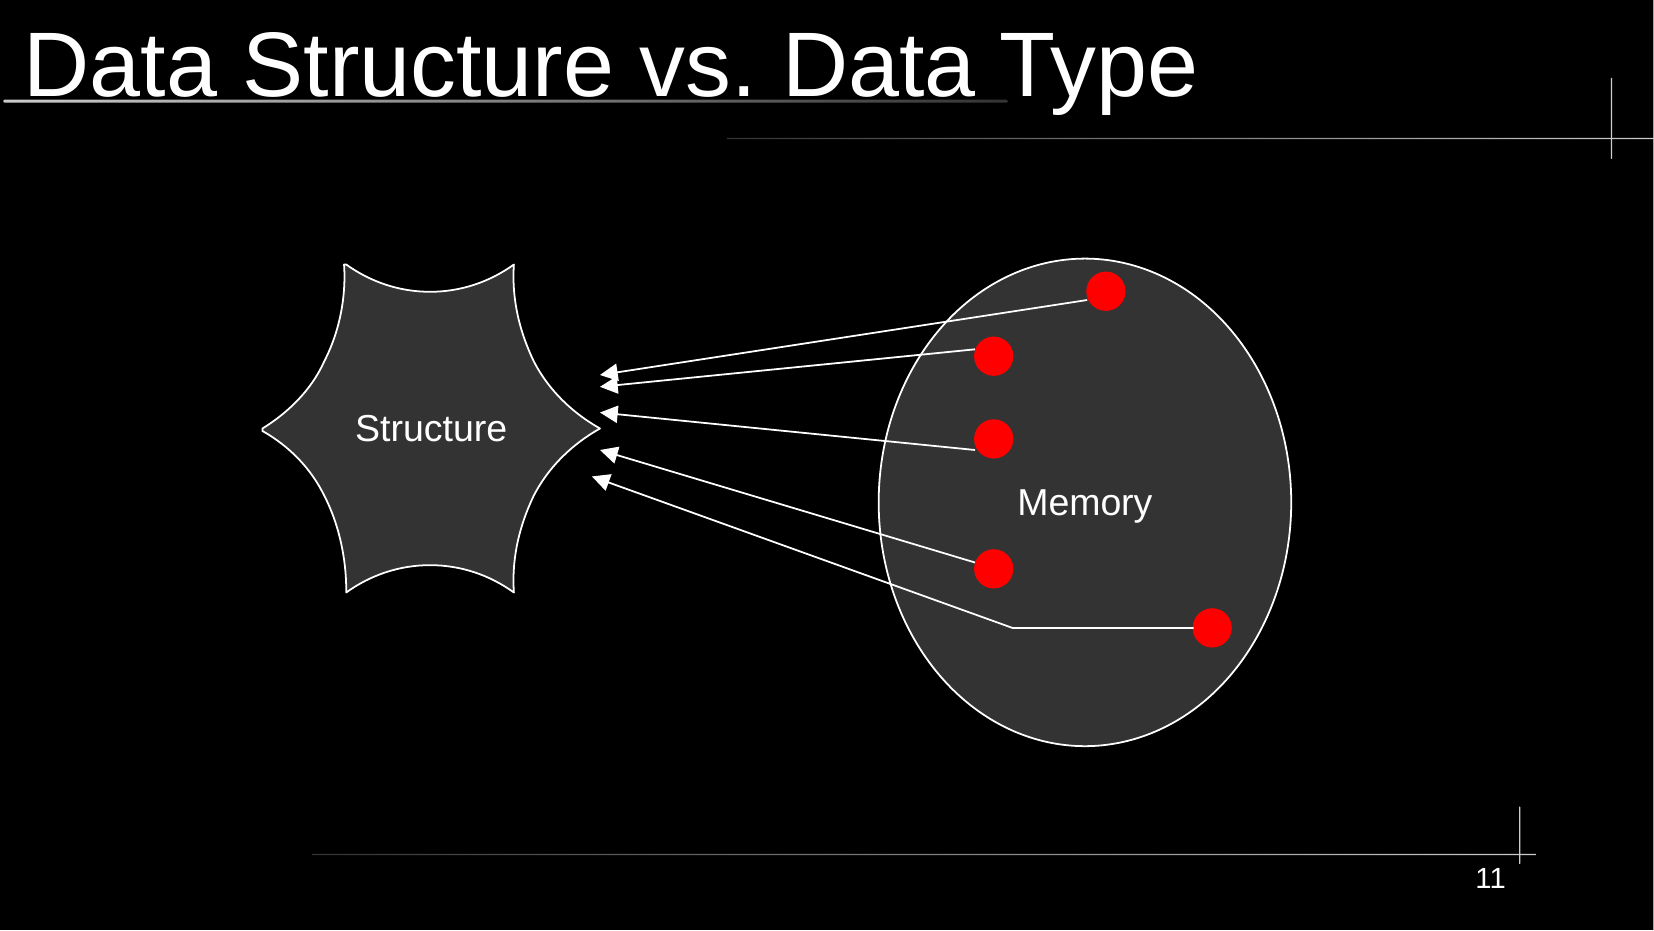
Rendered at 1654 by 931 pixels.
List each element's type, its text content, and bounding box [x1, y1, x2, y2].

text_box [974, 550, 1013, 588]
text_box [1087, 272, 1125, 311]
text_box [974, 337, 1013, 376]
text_box Structure [262, 264, 601, 593]
title Data Structure vs. Data Type [23, 11, 1589, 119]
text_box Memory [878, 258, 1292, 747]
text_box [974, 420, 1013, 458]
text_box [1193, 609, 1232, 647]
